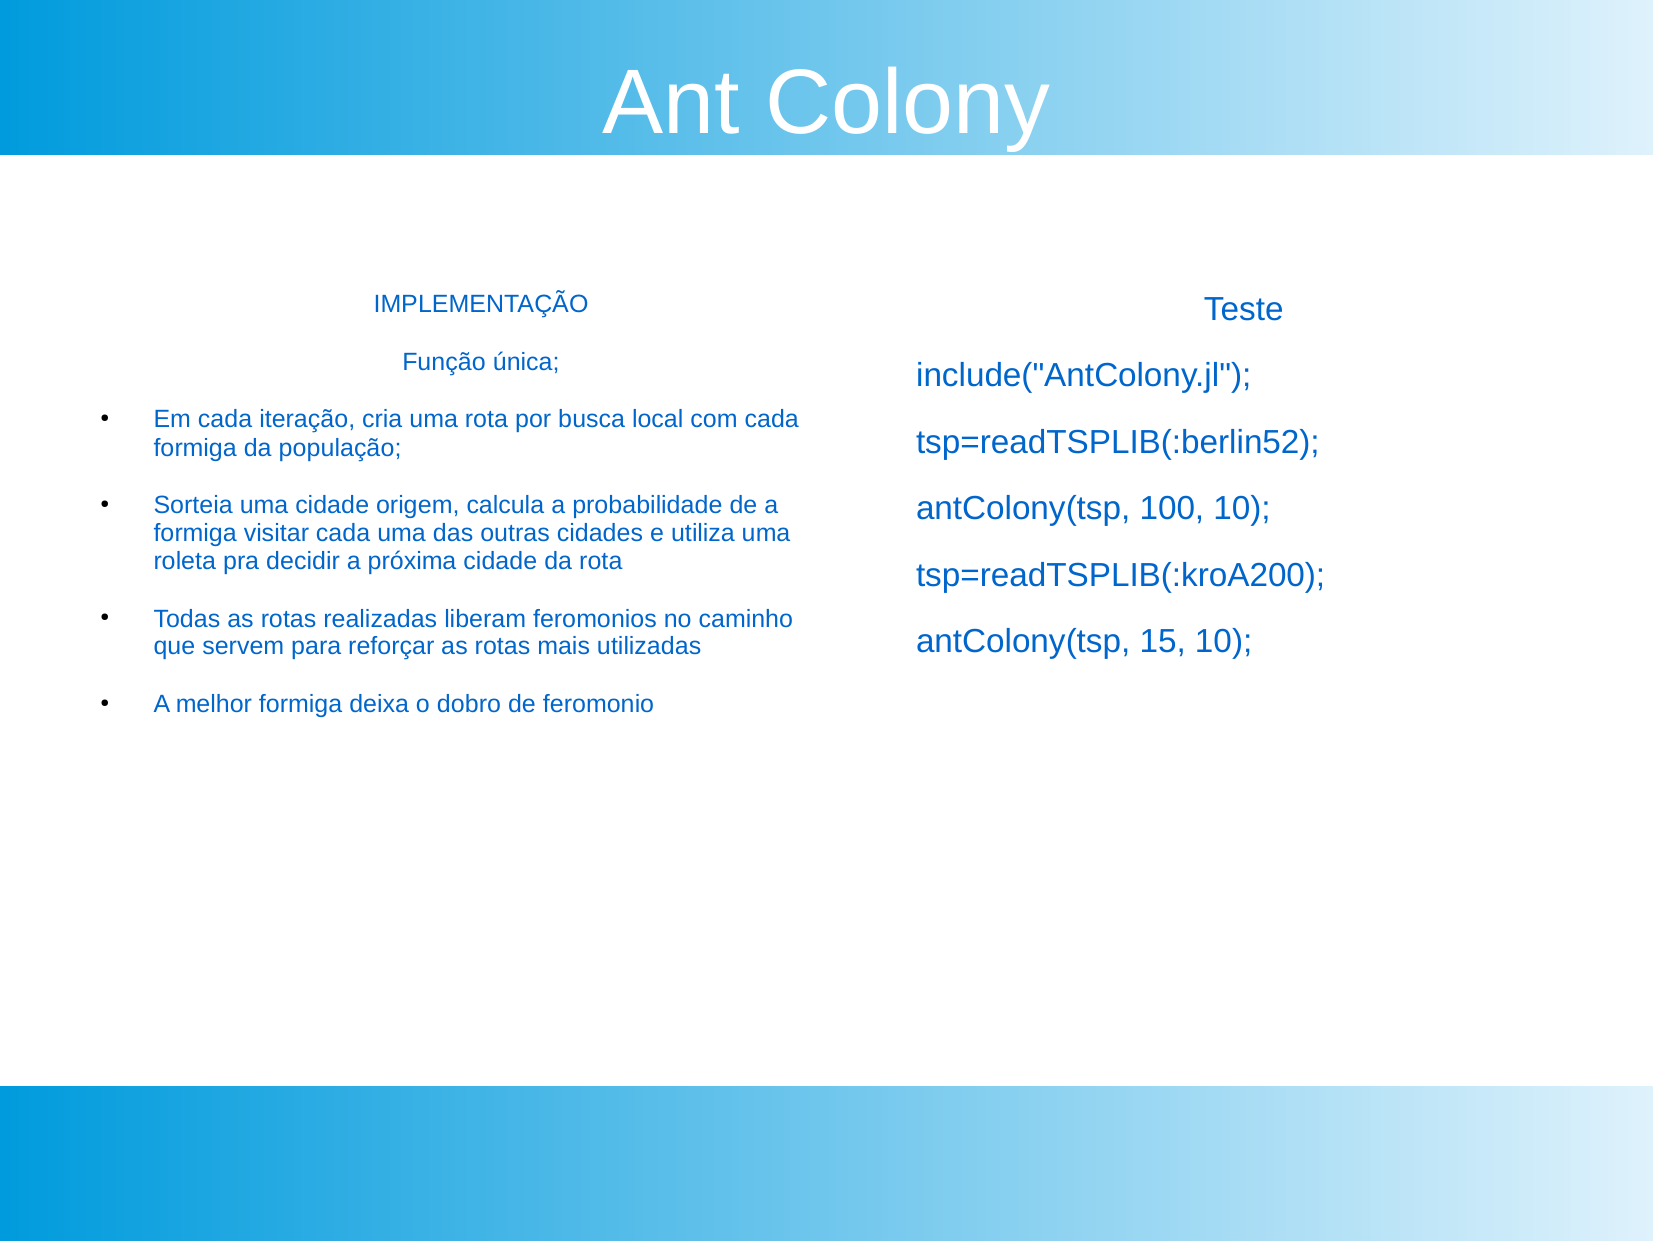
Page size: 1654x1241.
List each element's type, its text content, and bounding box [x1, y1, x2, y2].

list Teste include("AntColony.jl"); tsp=readTSPLIB(:berlin52); antColony(tsp, 100, 10); tsp=readTSPLIB(:kroA200); antColony(tsp, 15, 10); [845, 290, 1572, 1010]
list IMPLEMENTAÇÃO Função única; Em cada iteração, cria uma rota por busca local com cada formiga da população; Sorteia uma cidade origem, calcula a probabilidade de a formiga visitar cada uma das outras cidades e utiliza uma roleta pra decidir a próxima cidade da rota Todas as rotas realizadas liberam feromonios no caminho que servem para reforçar as rotas mais utilizadas A melhor formiga deixa o dobro de feromonio [82, 290, 809, 1010]
title Ant Colony [82, 49, 1571, 155]
